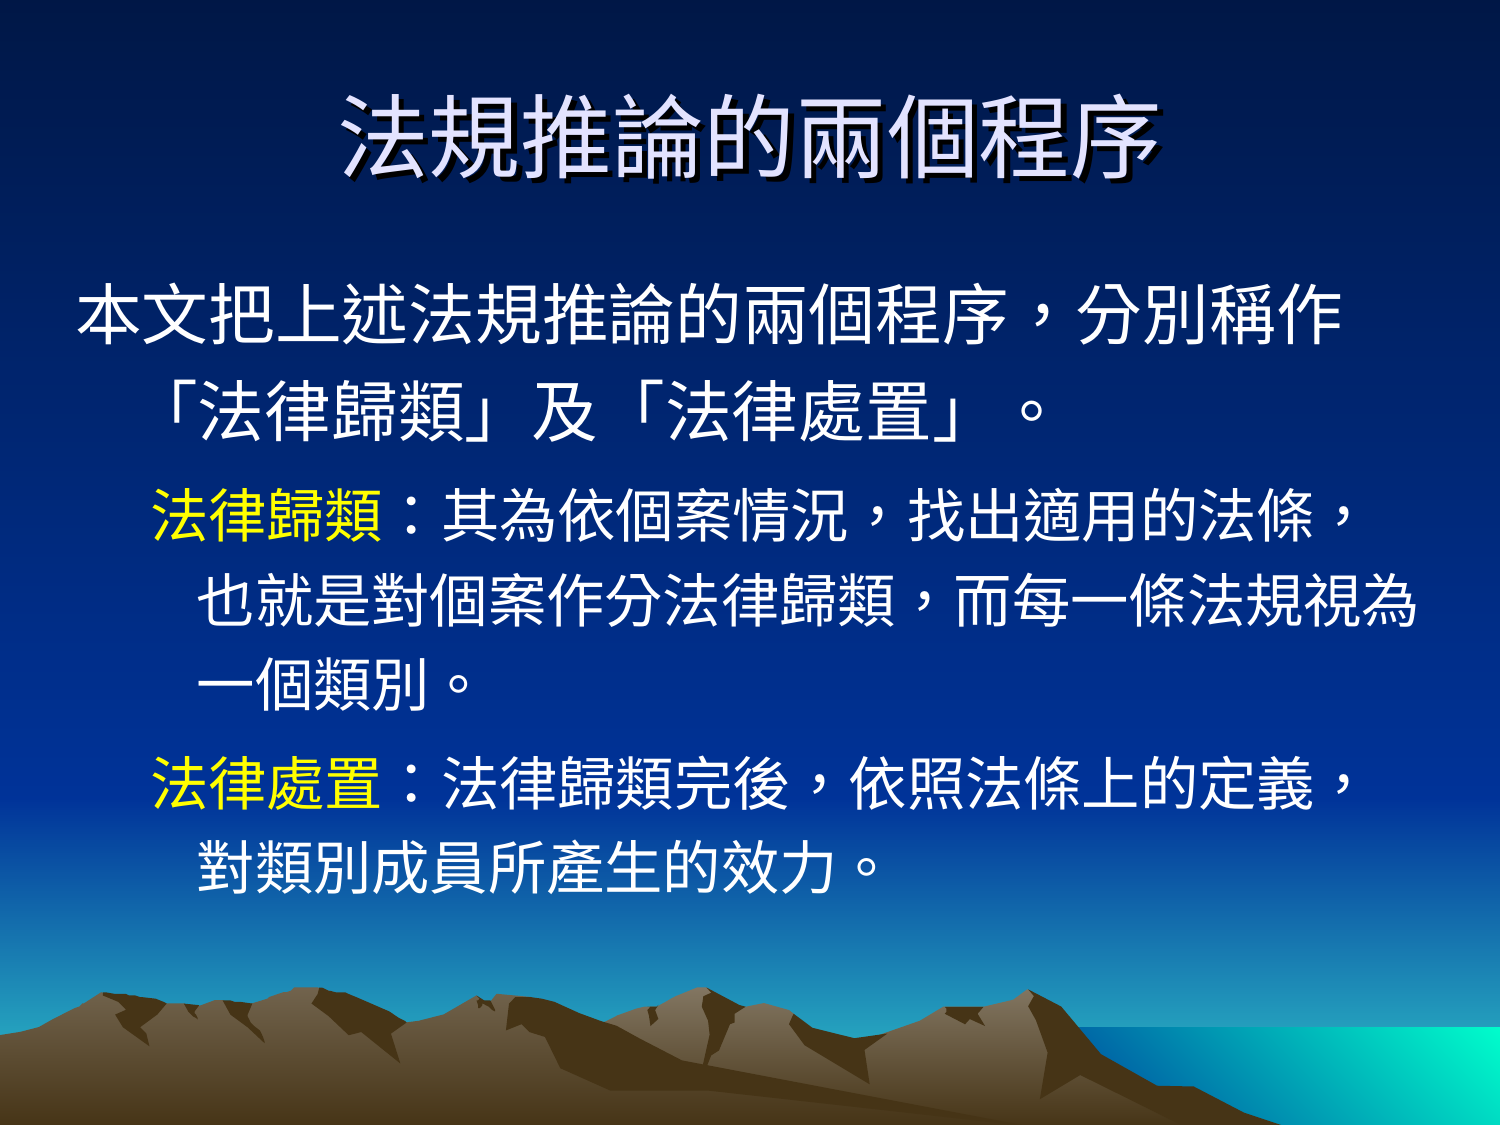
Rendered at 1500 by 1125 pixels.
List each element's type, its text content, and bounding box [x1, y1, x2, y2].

list 本文把上述法規推論的兩個程序，分別稱作「法律歸類」及「法律處置」。 法律歸類：其為依個案情況，找出適用的法條，也就是對個案作分法律歸類，而每一條法規視為一個類別。 法律處置：法律歸類完後，依照法條上的定義，對類別成員所產生的效力。 [75, 262, 1426, 986]
title 法規推論的兩個程序 [75, 20, 1426, 242]
